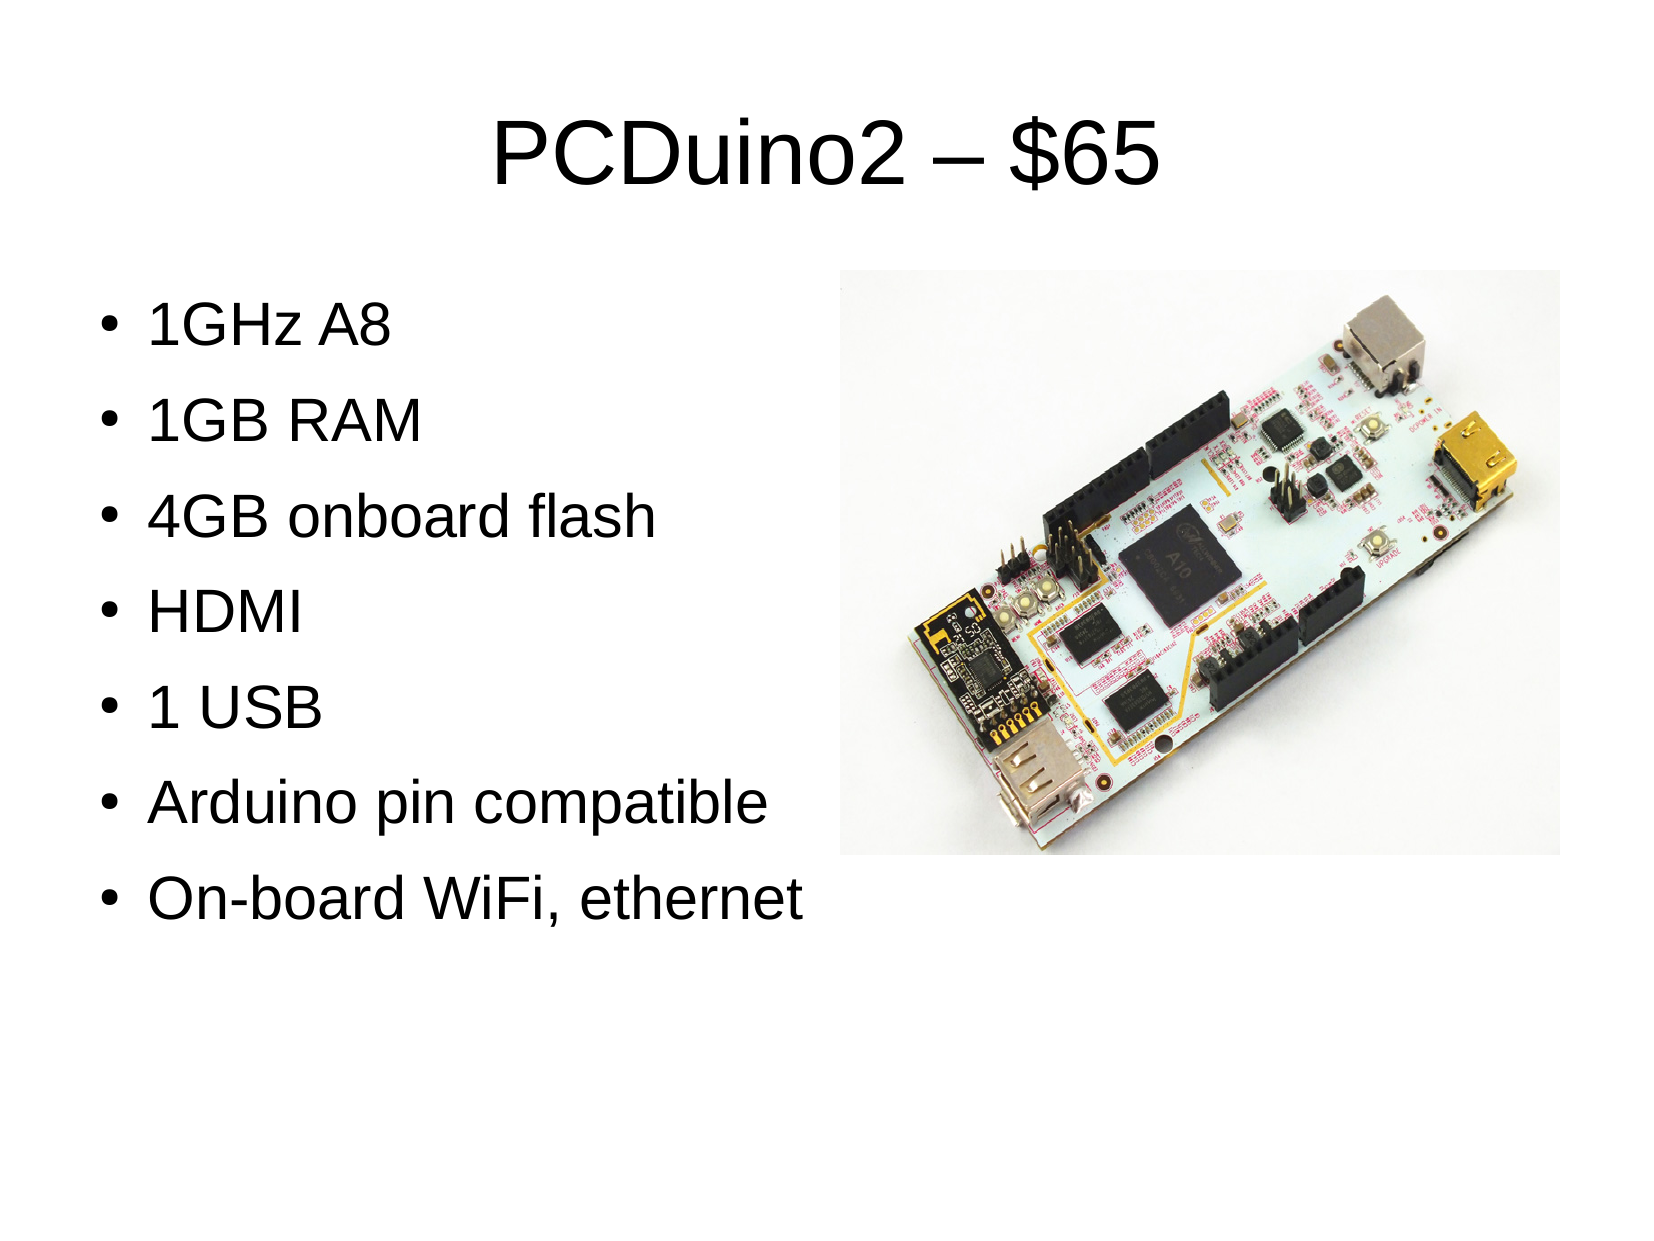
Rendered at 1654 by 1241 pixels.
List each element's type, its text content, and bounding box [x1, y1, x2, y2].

list 1GHz A8 1GB RAM 4GB onboard flash HDMI 1 USB Arduino pin compatible On-board WiFi, ethernet [82, 290, 809, 1010]
picture [840, 270, 1560, 856]
title PCDuino2 – $65 [82, 49, 1571, 257]
